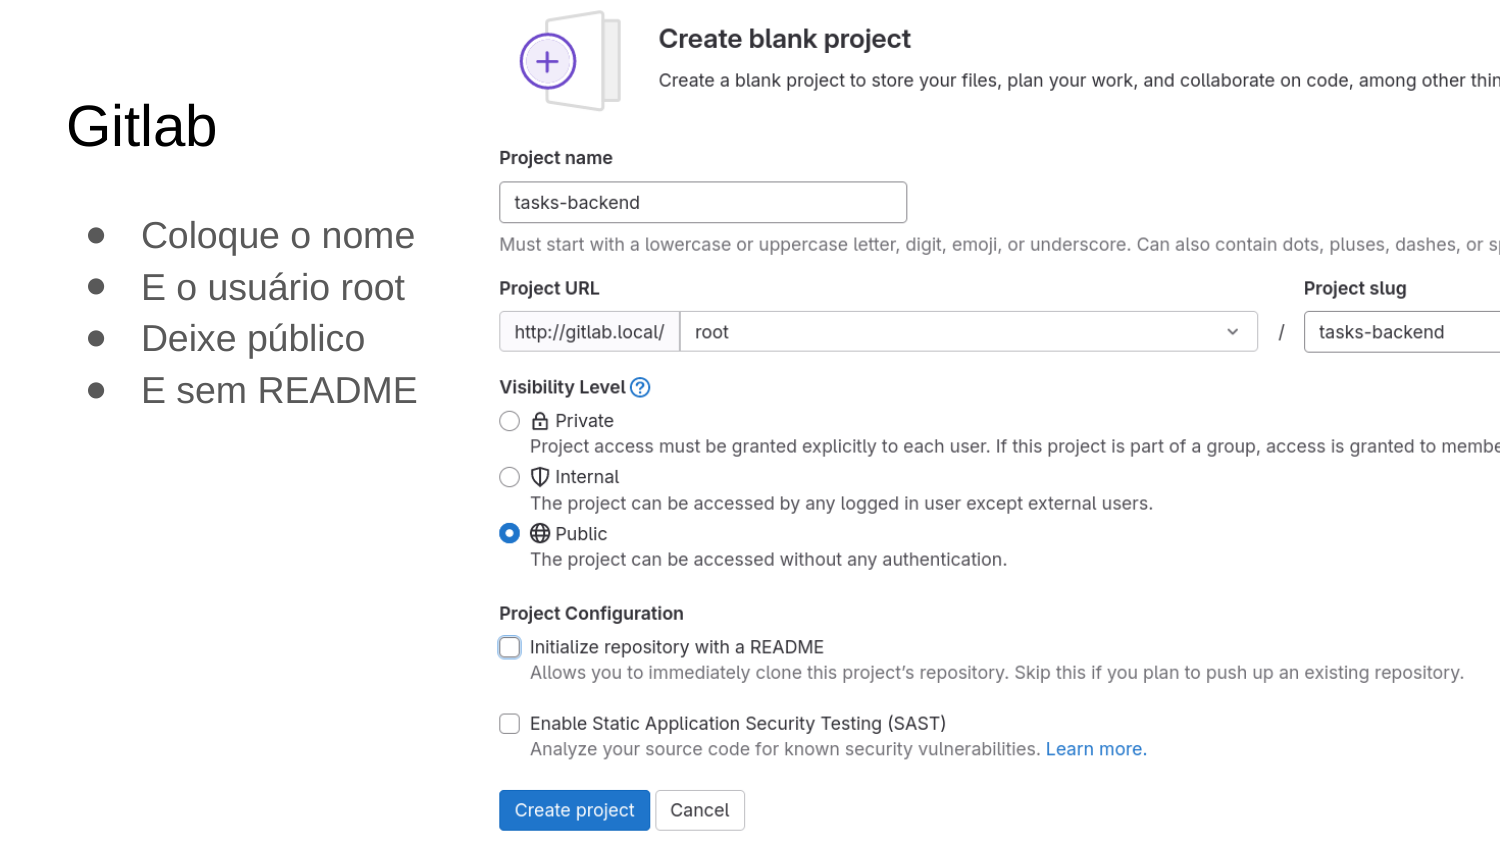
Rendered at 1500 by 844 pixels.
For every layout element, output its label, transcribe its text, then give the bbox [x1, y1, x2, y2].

list Coloque o nome E o usuário root Deixe público E sem README [51, 189, 483, 750]
title Gitlab [51, 72, 483, 167]
picture [483, 0, 1500, 844]
